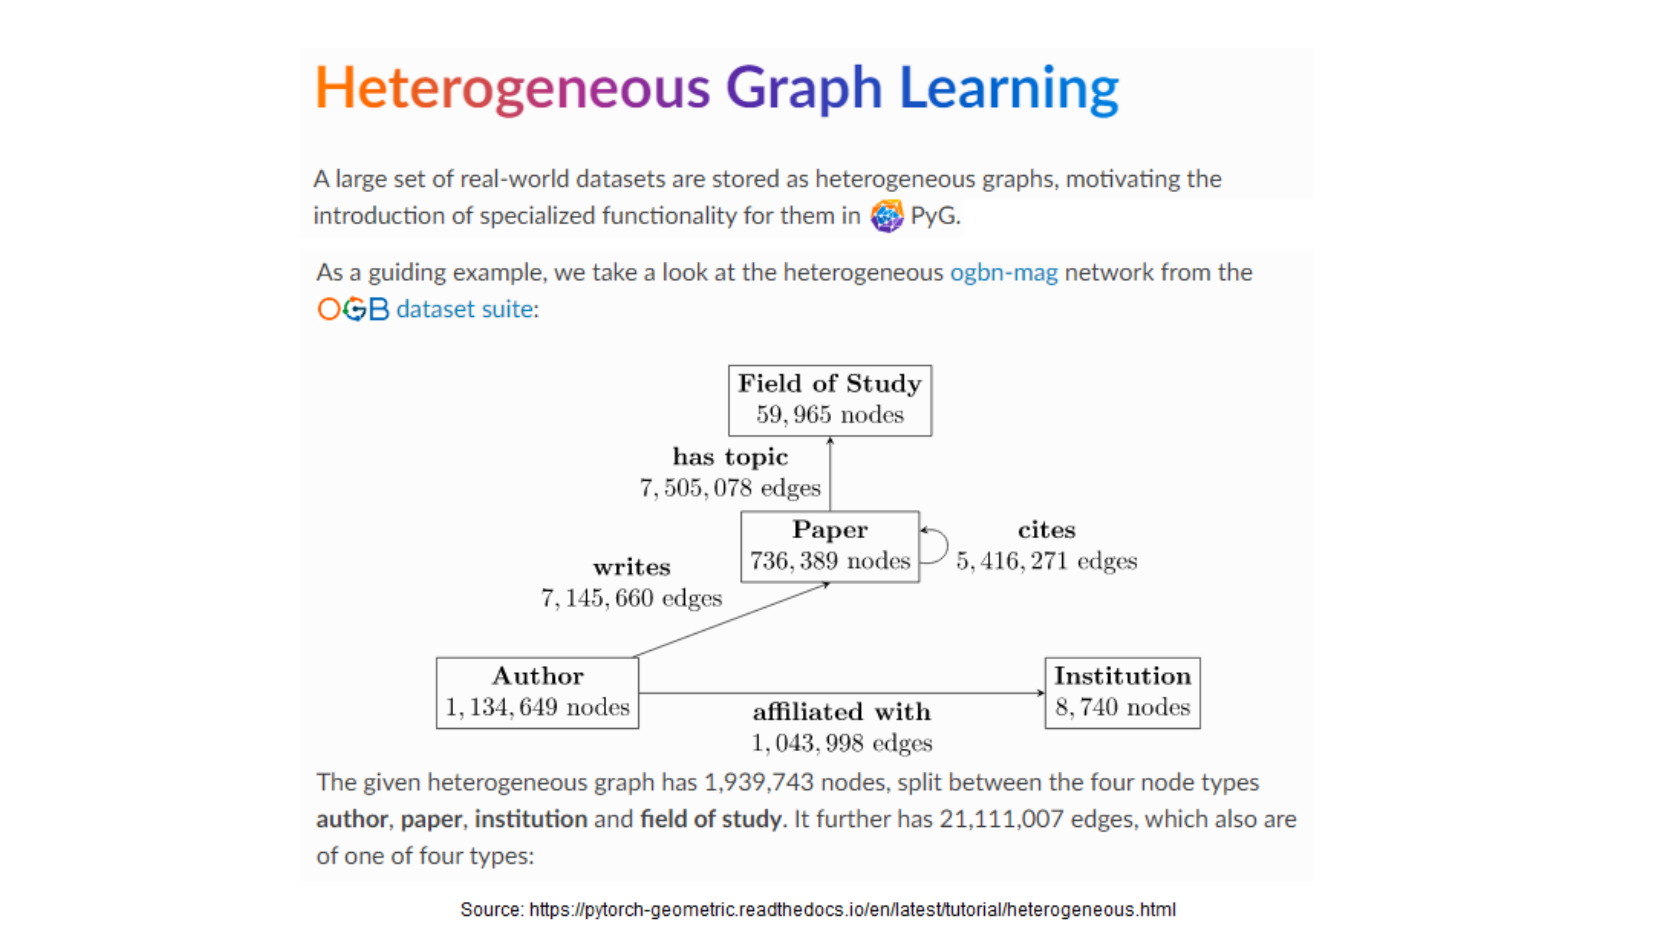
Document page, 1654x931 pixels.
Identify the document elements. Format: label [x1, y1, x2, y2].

picture [300, 48, 1313, 924]
